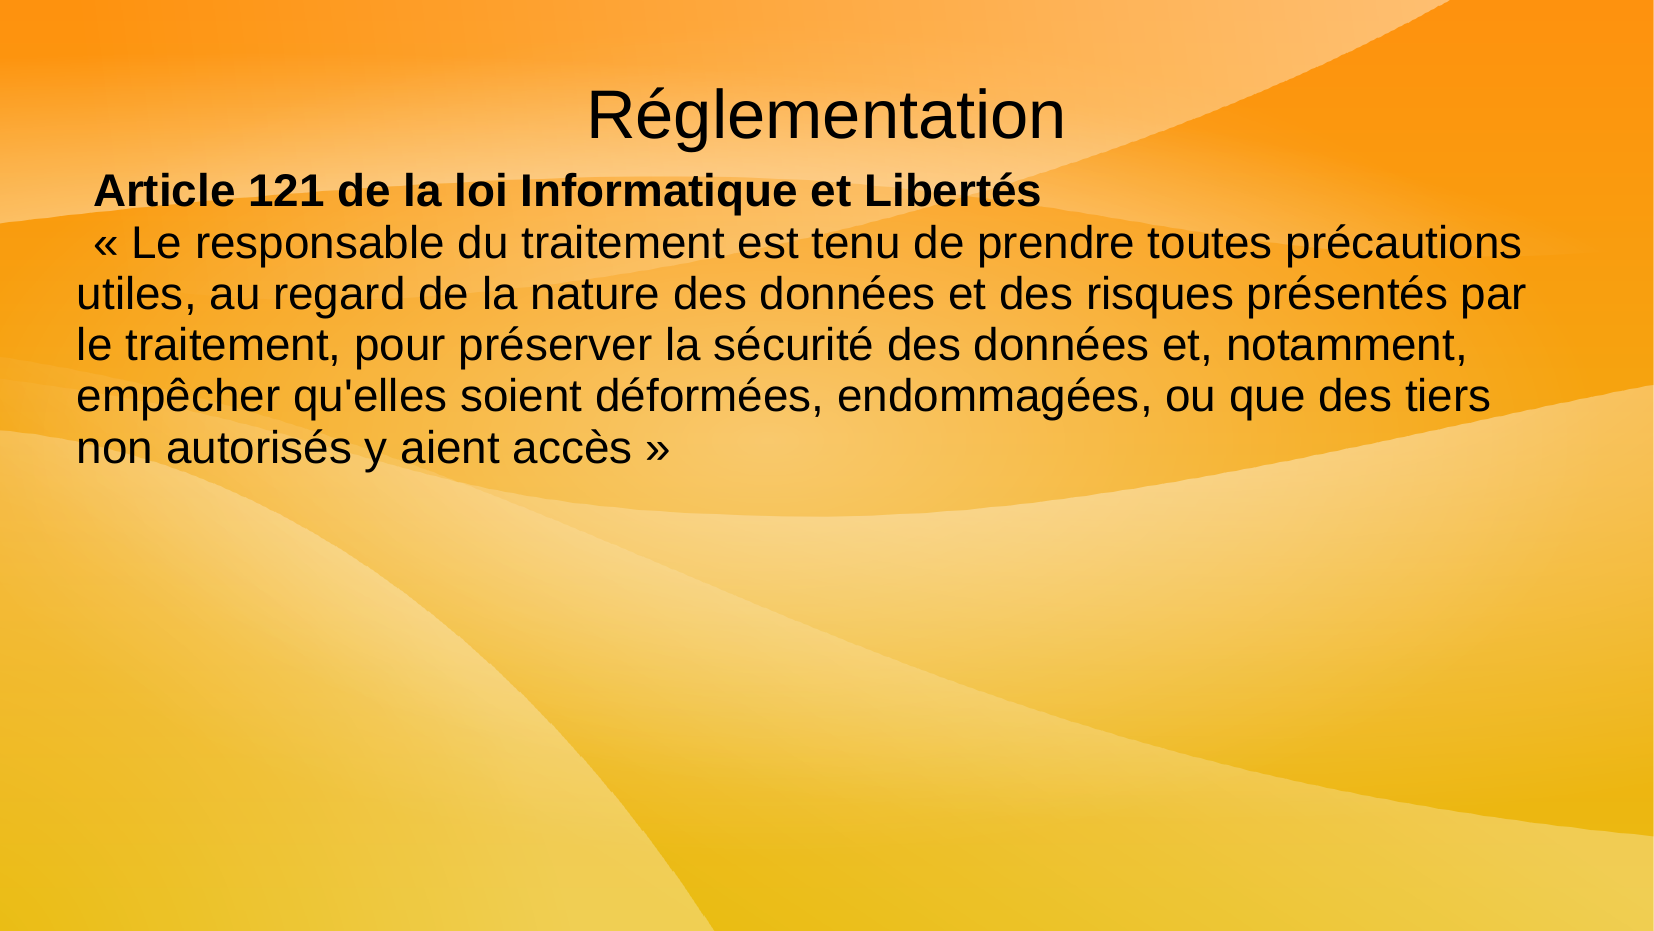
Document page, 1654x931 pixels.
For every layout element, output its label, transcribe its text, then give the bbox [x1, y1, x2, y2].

title Réglementation [82, 37, 1571, 193]
subtitle Article 121 de la loi Informatique et Libertés « Le responsable du traitement est tenu de prendre toutes précautions utiles, au regard de la nature des données et des risques présentés par le traitement, pour préserver la sécurité des données et, notamment, empêcher qu'elles soient déformées, endommagées, ou que des tiers non autorisés y aient accès » [76, 165, 1565, 705]
picture [0, 0, 1654, 931]
